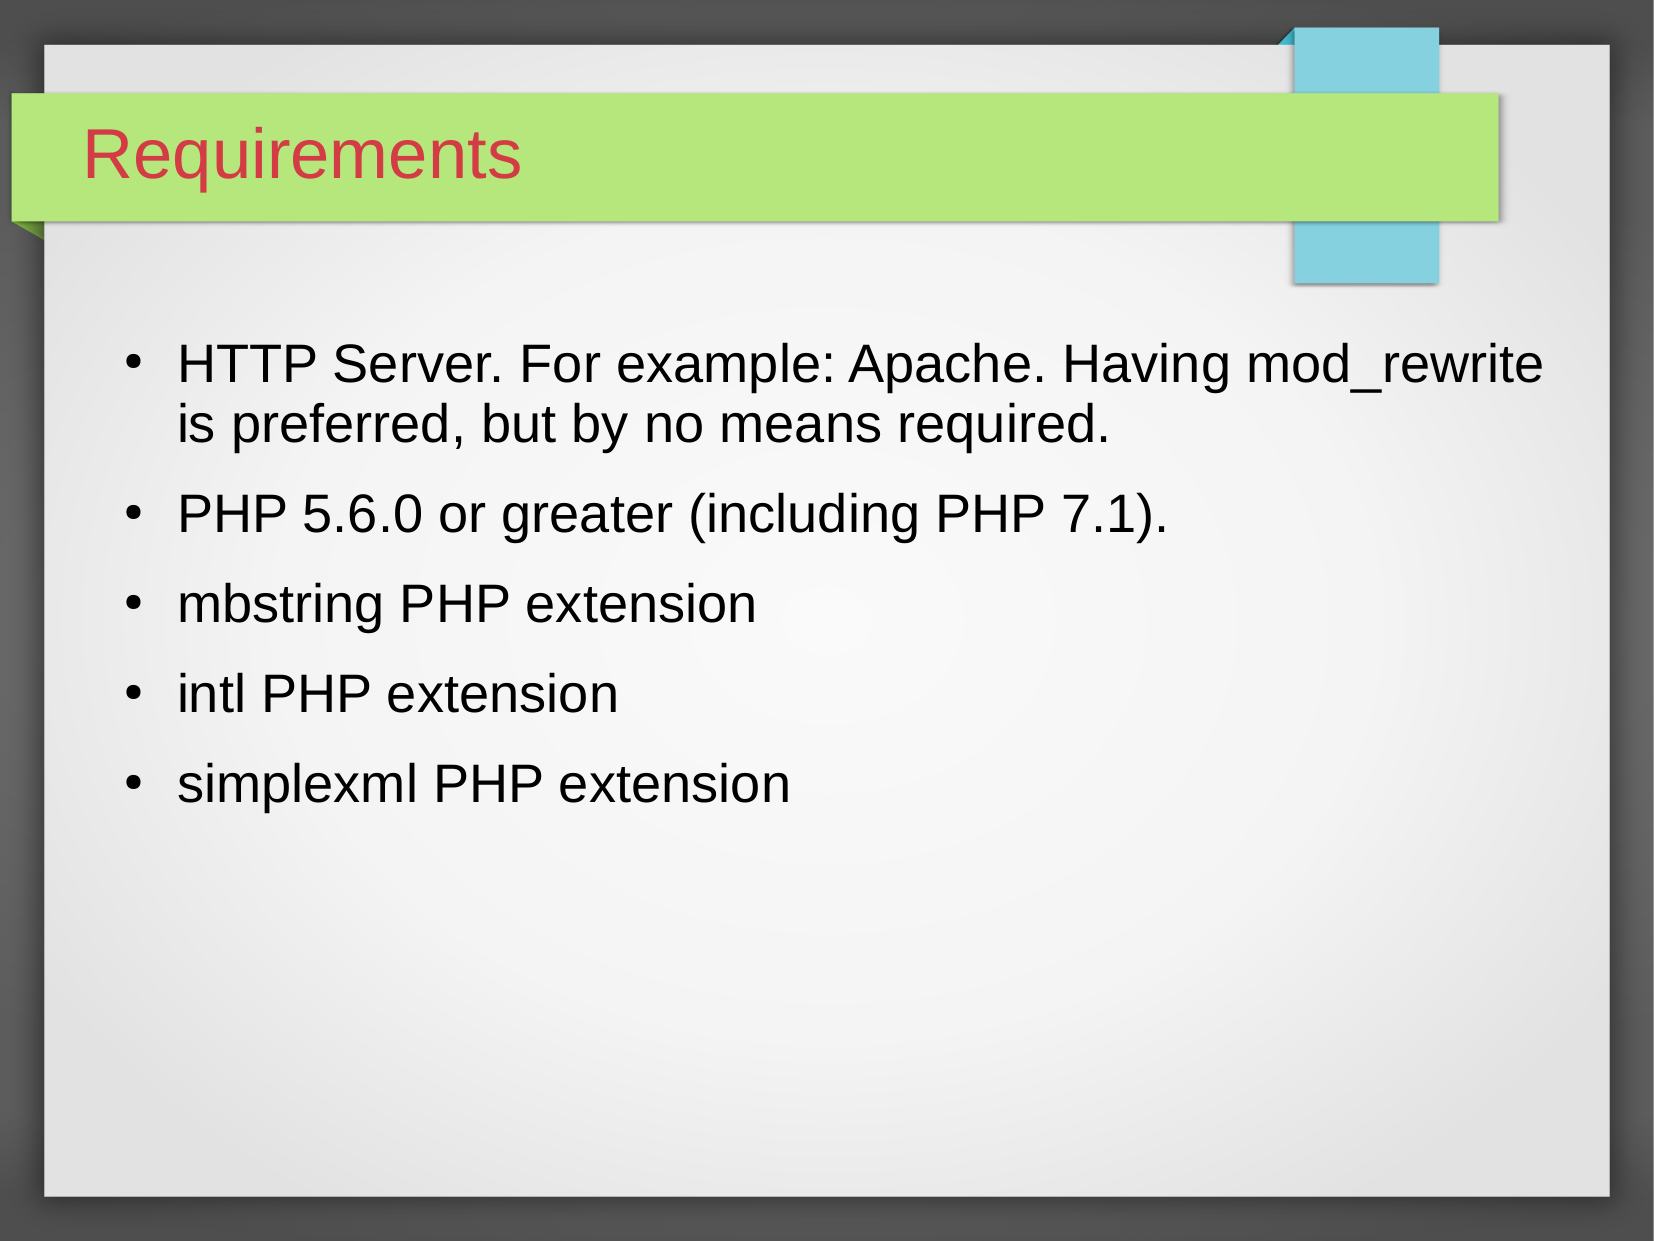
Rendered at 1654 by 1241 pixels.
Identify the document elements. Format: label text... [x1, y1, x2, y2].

list HTTP Server. For example: Apache. Having mod_rewrite is preferred, but by no means required. PHP 5.6.0 or greater (including PHP 7.1). mbstring PHP extension intl PHP extension simplexml PHP extension [106, 242, 1595, 963]
picture [0, 0, 1654, 1241]
title Requirements [82, 94, 1264, 213]
